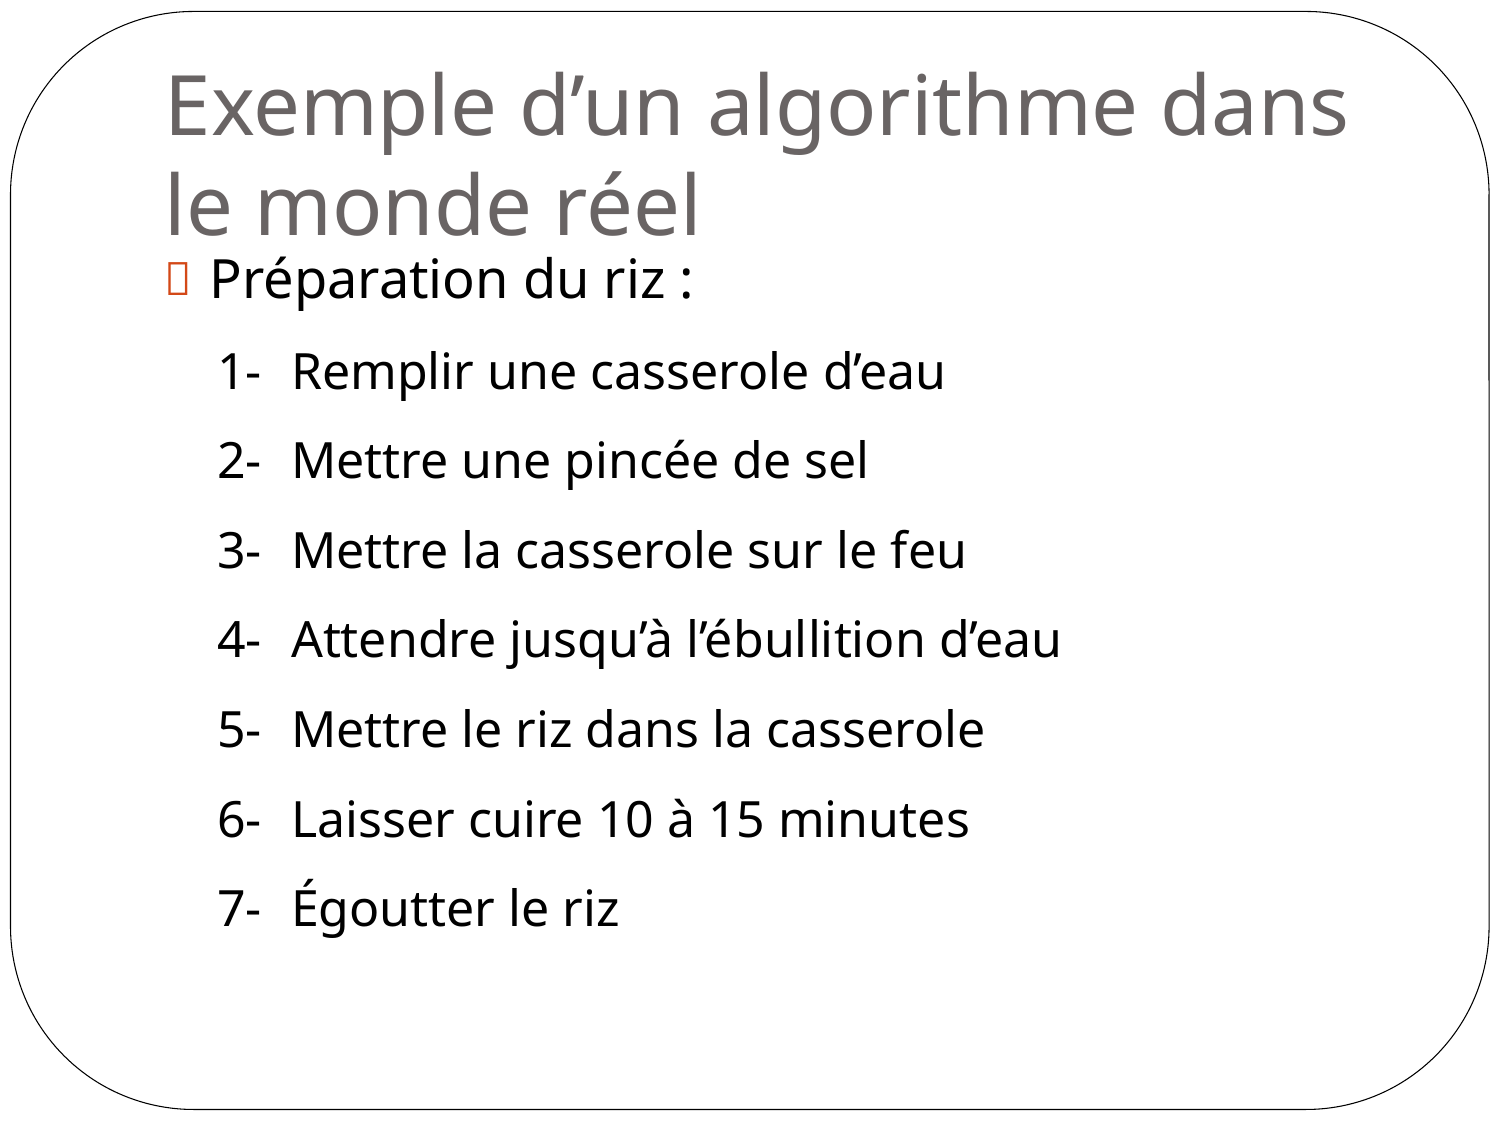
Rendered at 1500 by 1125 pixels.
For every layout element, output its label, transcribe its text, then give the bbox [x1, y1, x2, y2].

list Préparation du riz : 1- Remplir une casserole d’eau 2- Mettre une pincée de sel 3- Mettre la casserole sur le feu 4- Attendre jusqu’à l’ébullition d’eau 5- Mettre le riz dans la casserole 6- Laisser cuire 10 à 15 minutes 7- Égoutter le riz [150, 237, 1425, 988]
title Exemple d’un algorithme dans le monde réel [150, 45, 1425, 233]
